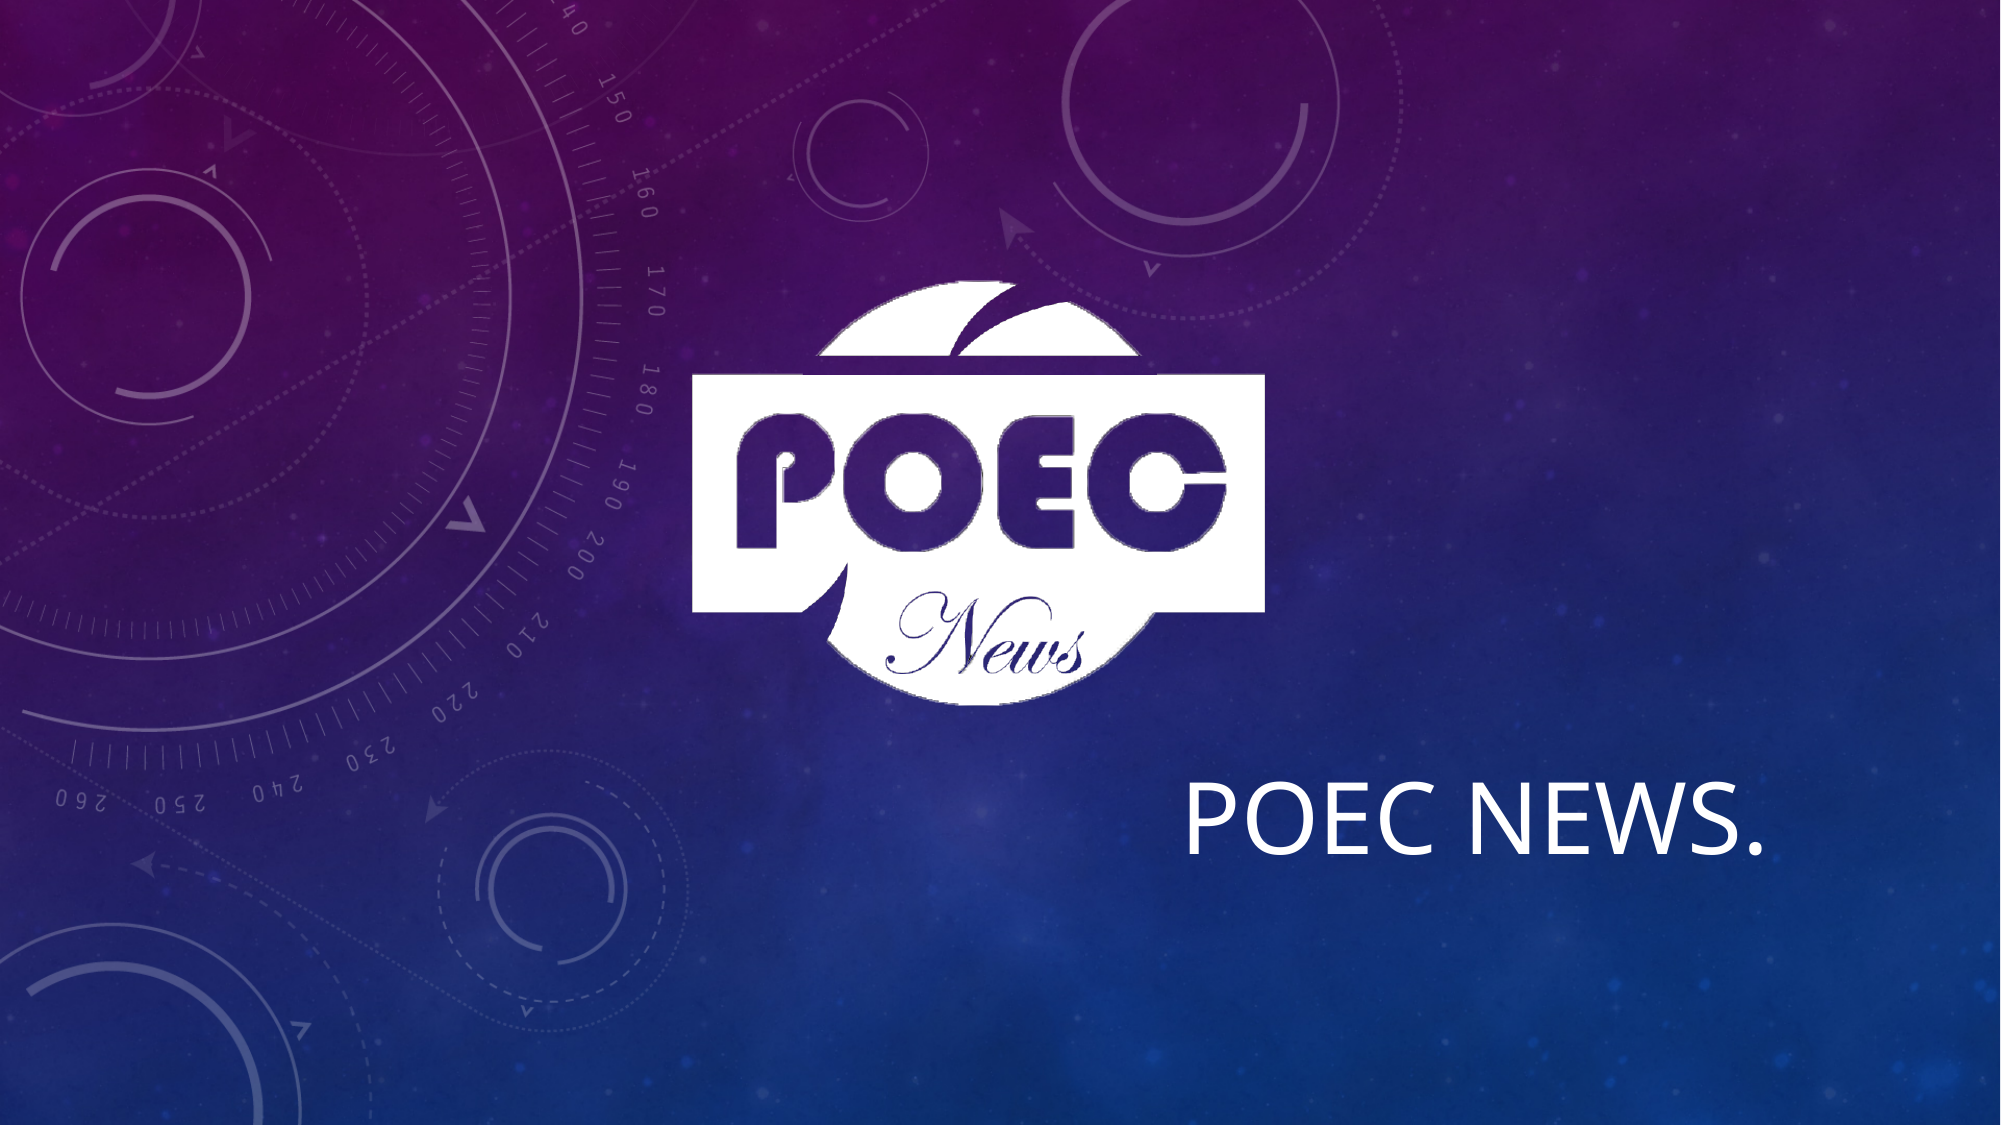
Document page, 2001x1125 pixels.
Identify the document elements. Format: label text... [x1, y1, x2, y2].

title POEC News. [1165, 737, 1843, 882]
picture [692, 280, 1265, 706]
